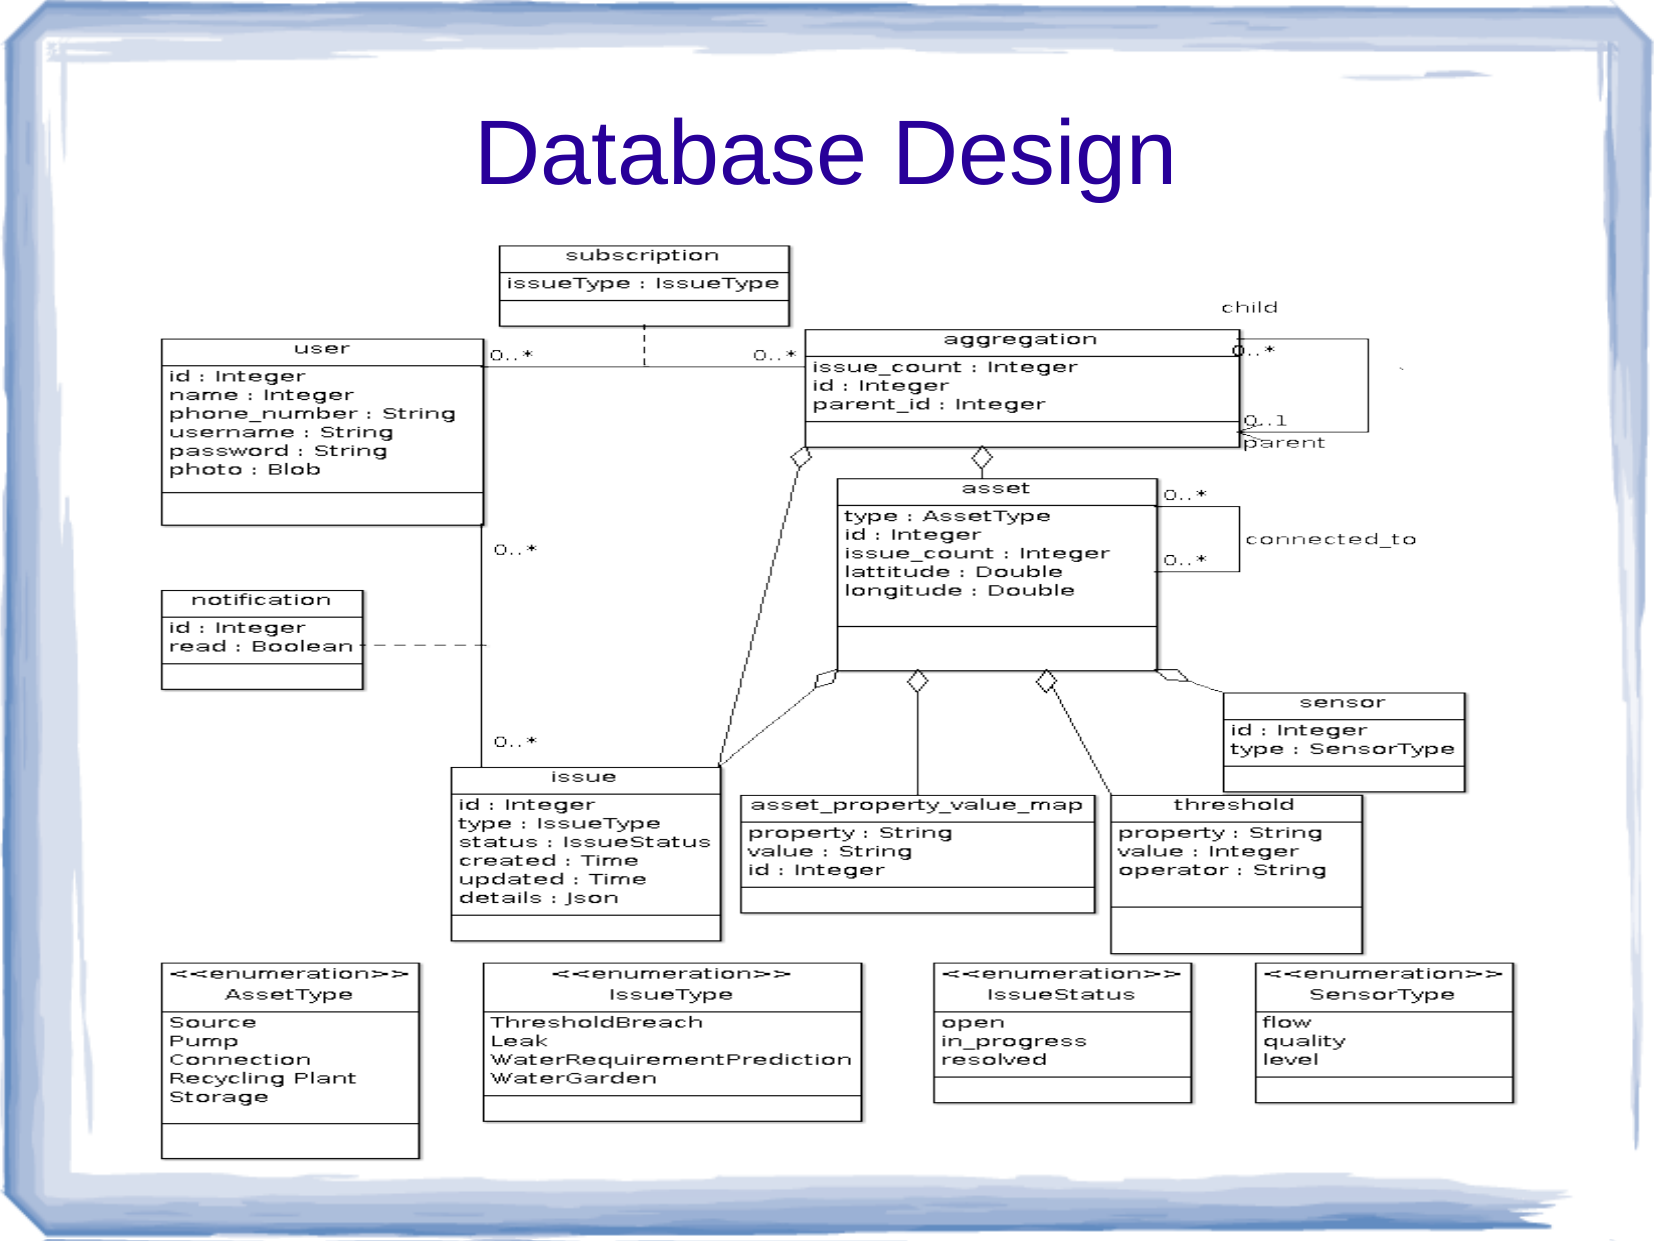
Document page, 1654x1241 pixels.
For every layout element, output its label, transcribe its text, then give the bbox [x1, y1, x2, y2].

title Database Design [82, 49, 1571, 257]
picture [0, 0, 1654, 1241]
